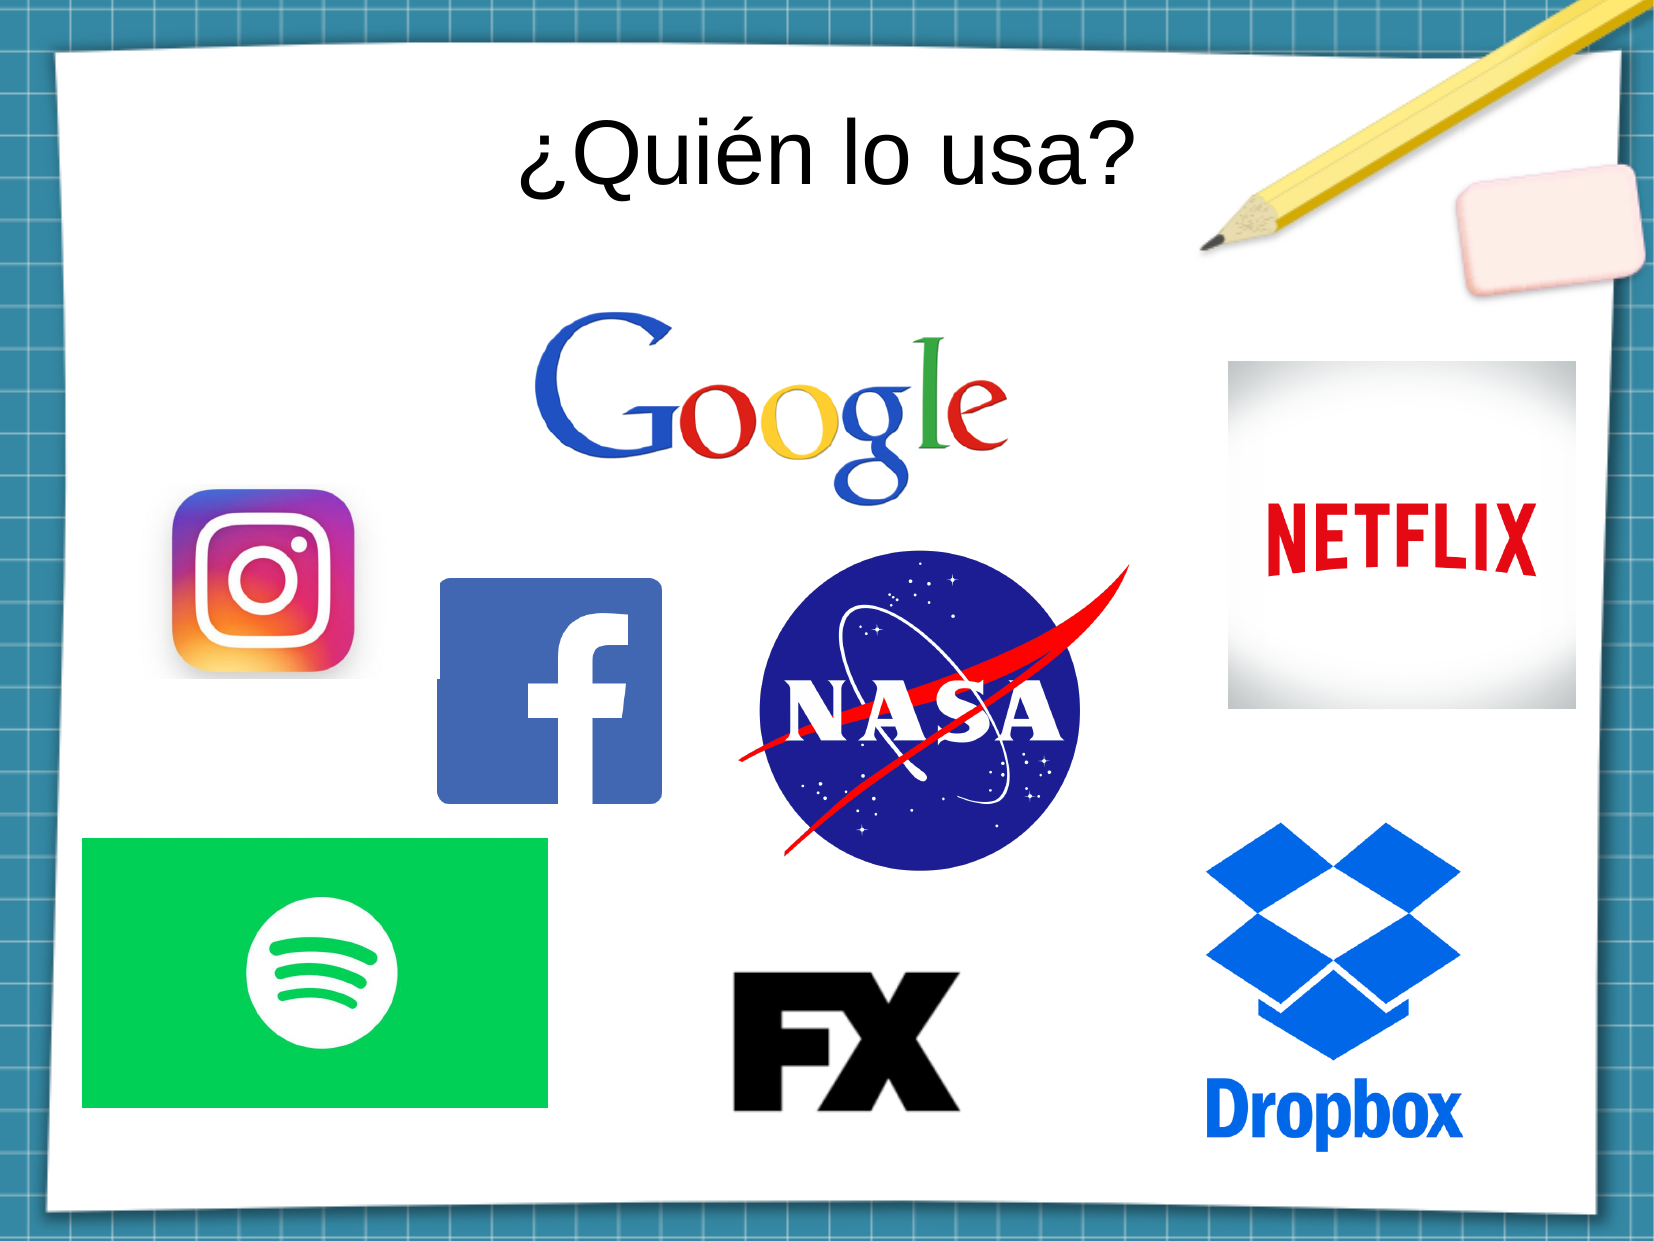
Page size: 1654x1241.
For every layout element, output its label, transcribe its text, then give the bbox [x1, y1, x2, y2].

picture [0, 0, 1654, 1241]
title ¿Quién lo usa? [82, 49, 1571, 257]
